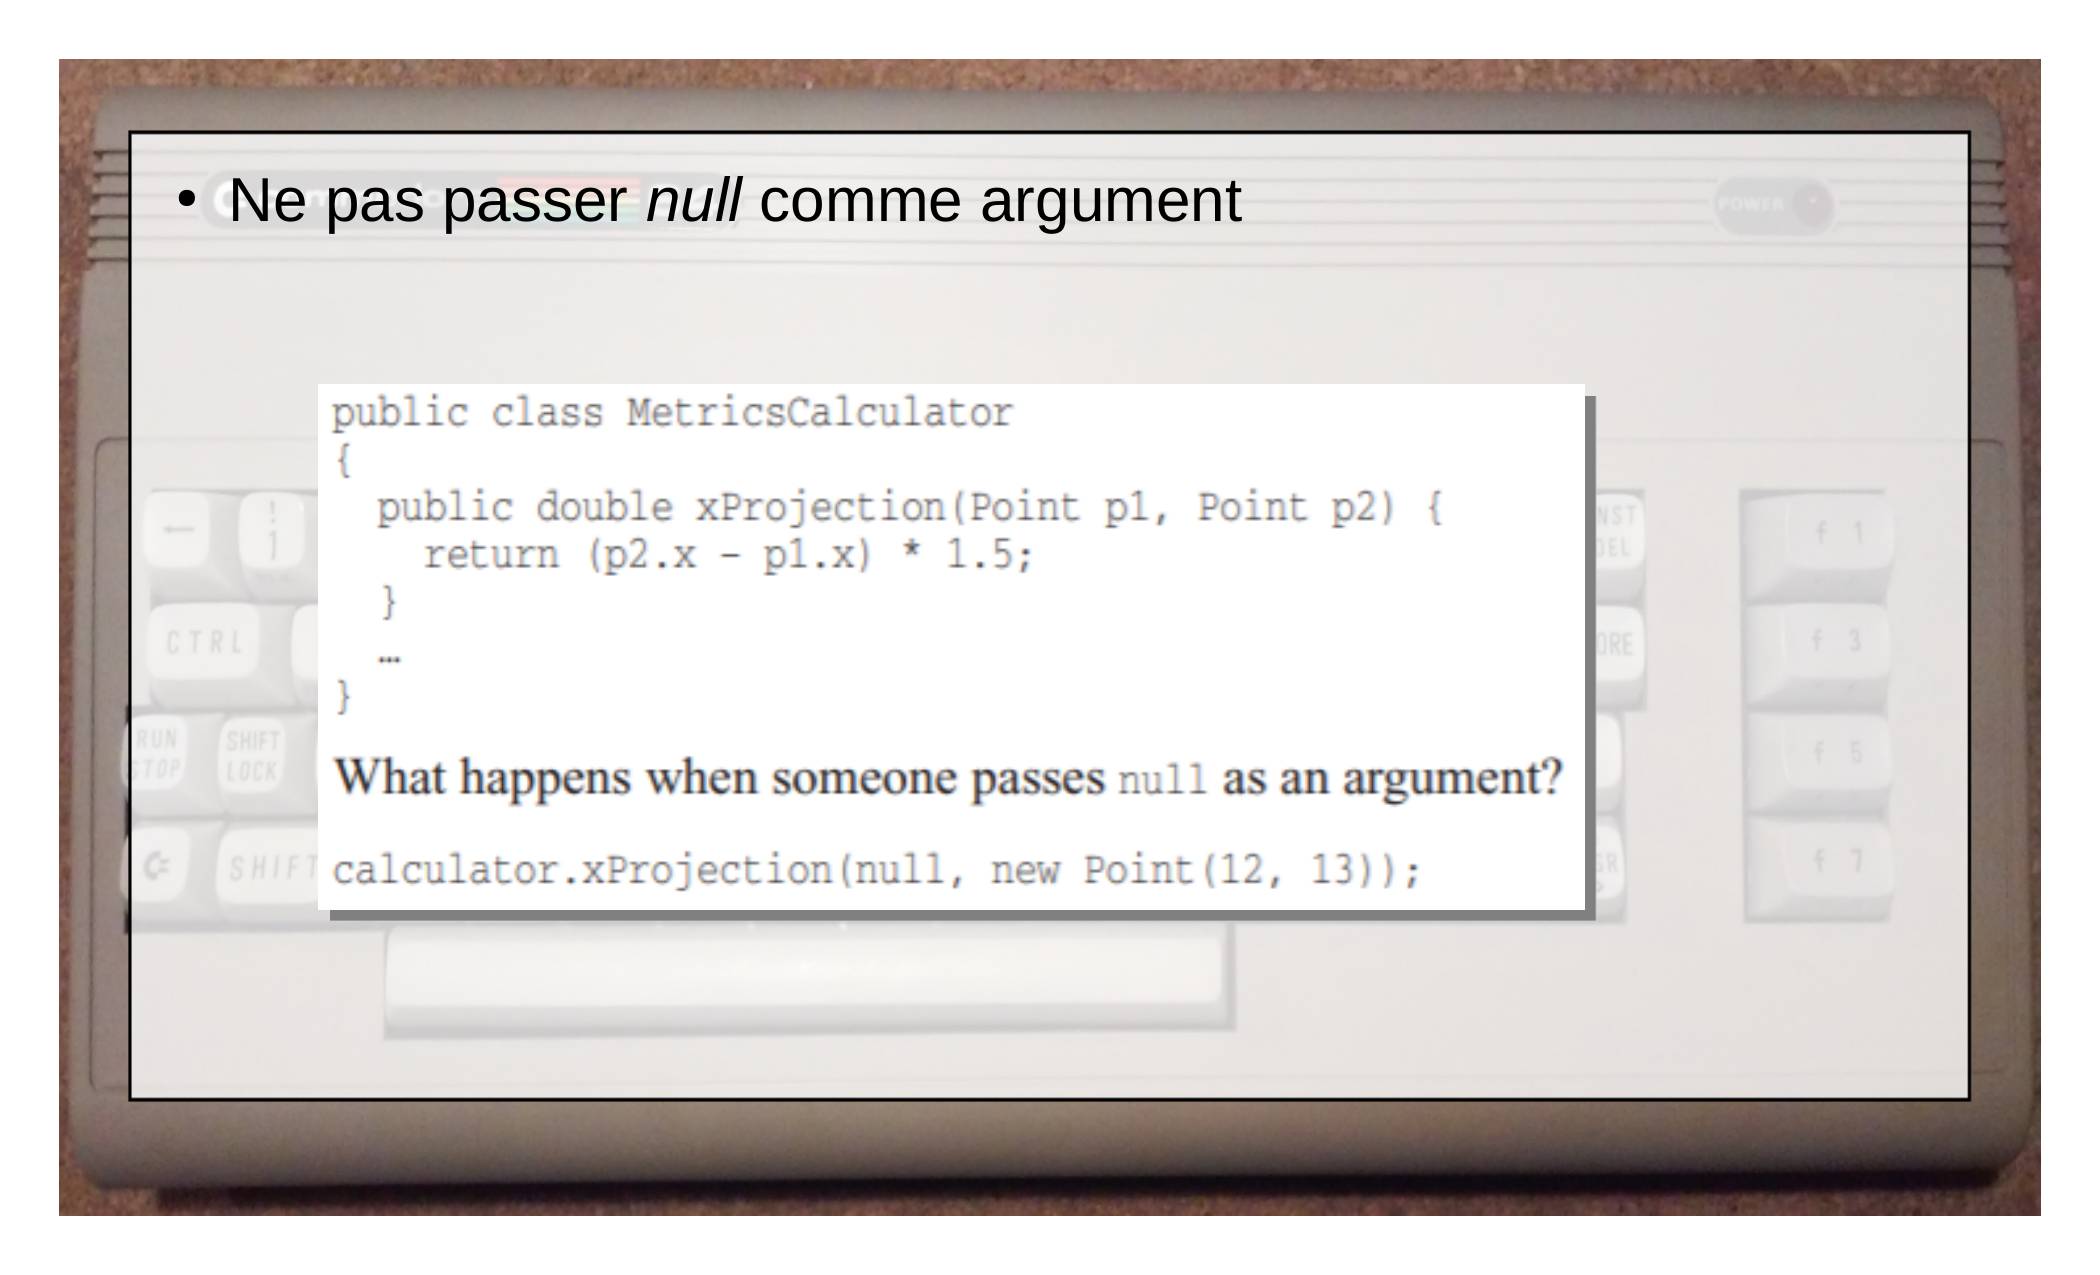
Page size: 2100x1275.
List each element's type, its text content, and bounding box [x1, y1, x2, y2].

picture [59, 59, 2041, 1216]
list Ne pas passer null comme argument [158, 165, 1942, 1094]
